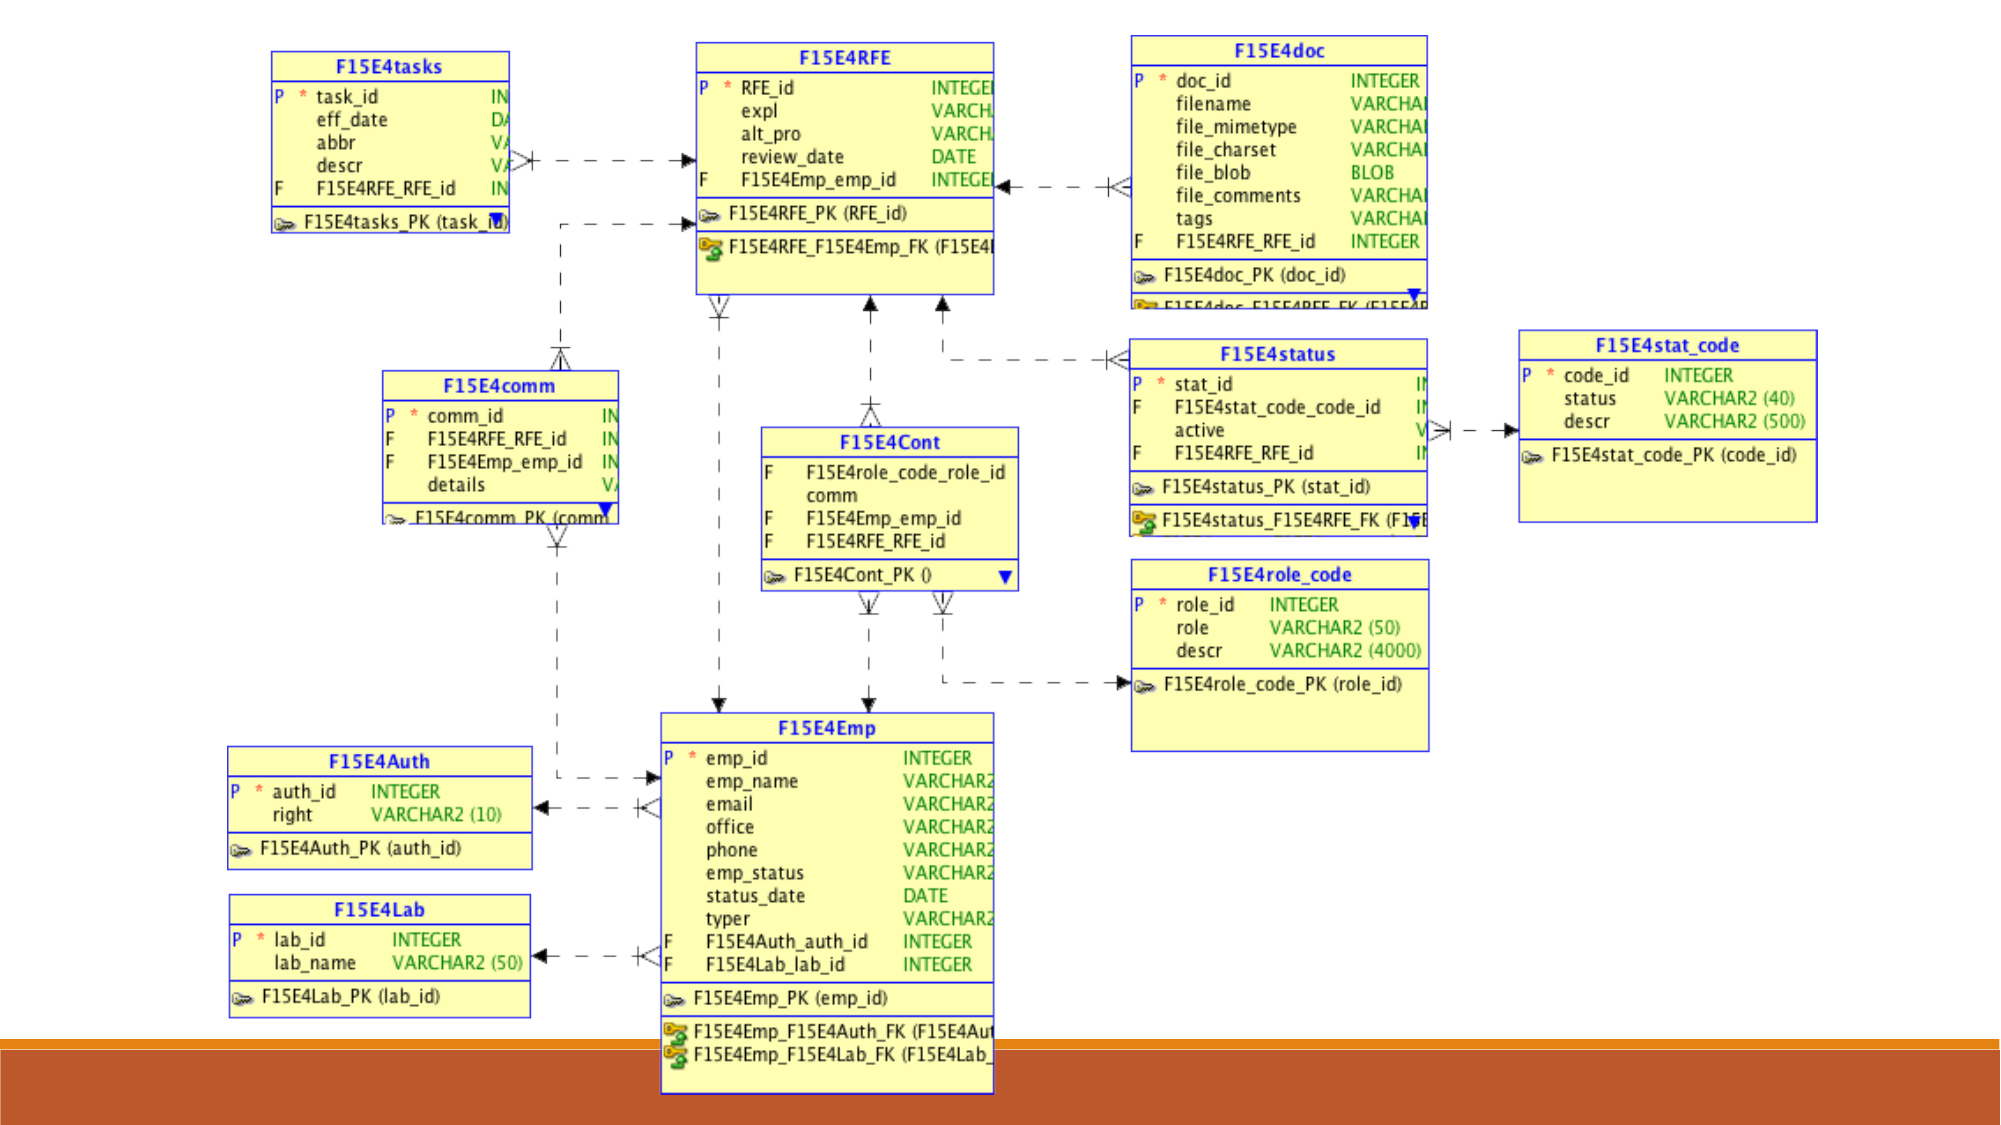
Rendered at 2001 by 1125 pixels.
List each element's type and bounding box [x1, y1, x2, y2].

picture [227, 35, 1818, 1095]
